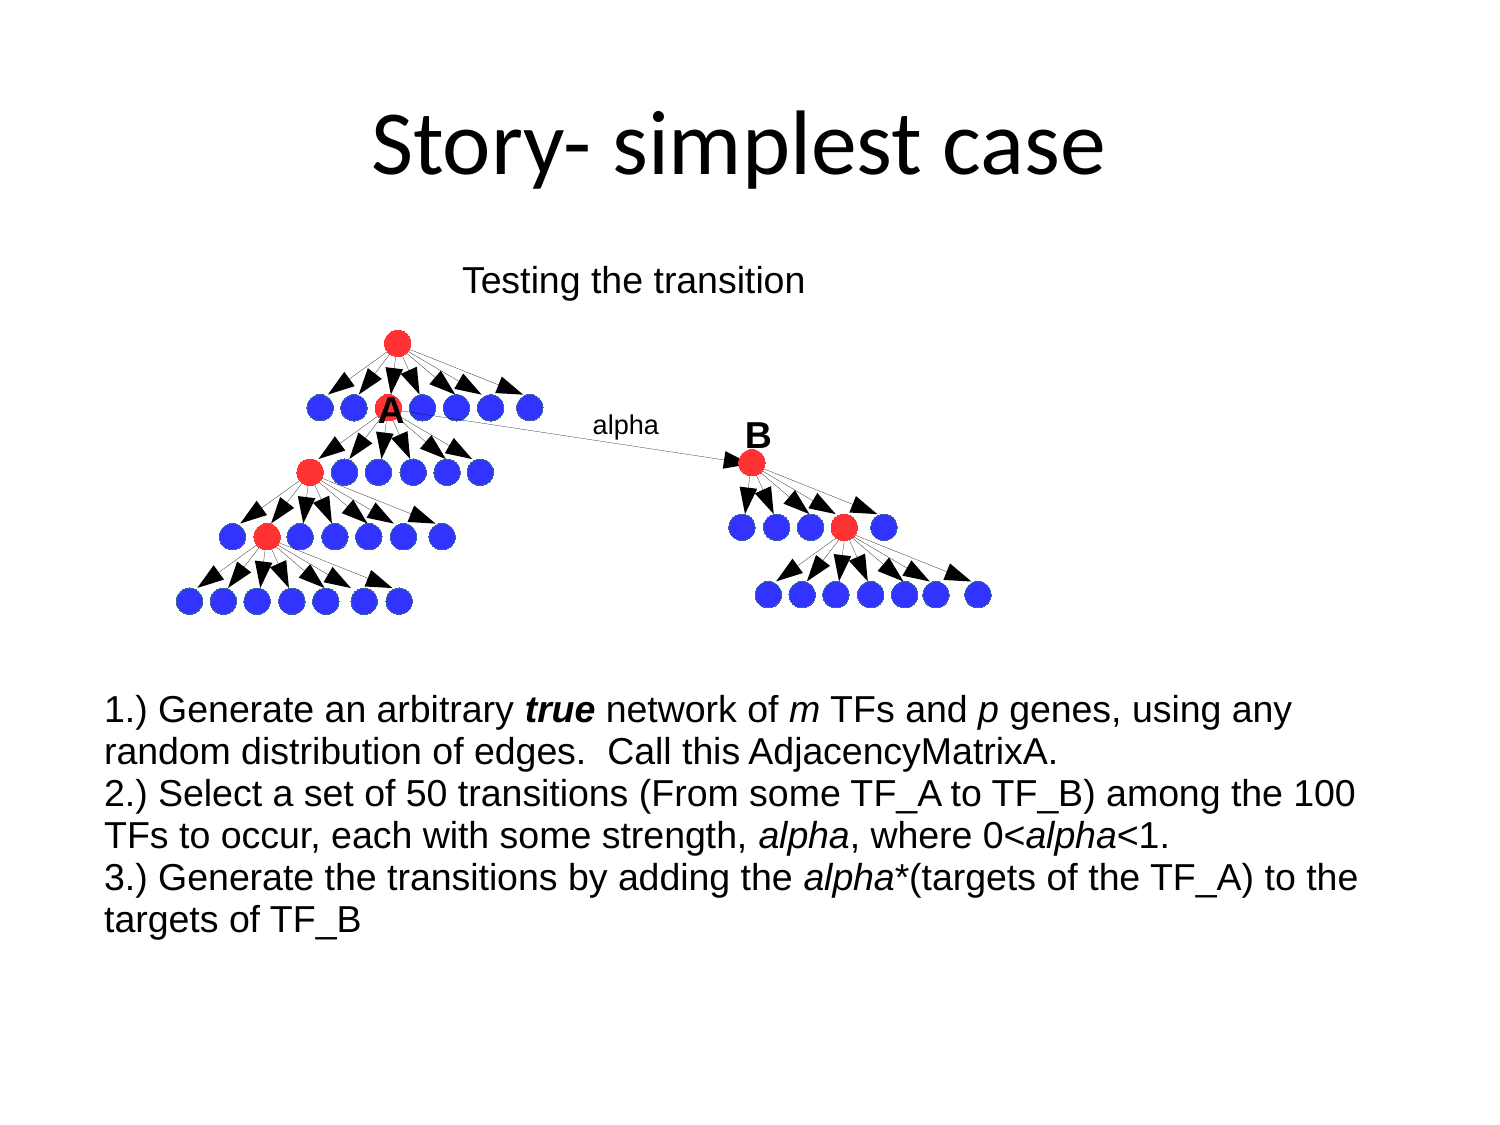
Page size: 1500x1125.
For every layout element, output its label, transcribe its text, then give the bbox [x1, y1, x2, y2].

text_box [738, 464, 765, 476]
text_box [870, 514, 898, 541]
text_box [443, 394, 470, 420]
text_box [210, 588, 237, 615]
text_box [831, 514, 858, 541]
text_box [296, 459, 324, 486]
text_box [399, 458, 427, 486]
text_box [278, 588, 306, 615]
text_box Testing the transition [447, 252, 826, 310]
text_box [822, 581, 850, 608]
text_box [243, 588, 271, 615]
text_box 1.) Generate an arbitrary true network of m TFs and p genes, using any random distribution of edges. Call this AdjacencyMatrixA. 2.) Select a set of 50 transitions (From some TF_A to TF_B) among the 100 TFs to occur, each with some strength, alpha, where 0<alpha<1. 3.) Generate the transitions by adding the alpha*(targets of the TF_A) to the targets of TF_B [89, 681, 1393, 948]
text_box [312, 588, 340, 615]
text_box [797, 514, 824, 541]
text_box [428, 523, 456, 550]
text_box [516, 394, 544, 421]
text_box [253, 523, 281, 550]
text_box [891, 581, 918, 608]
text_box [331, 458, 358, 486]
text_box [219, 523, 246, 550]
text_box [477, 394, 504, 422]
text_box [788, 581, 816, 608]
text_box [420, 394, 436, 415]
text_box [964, 581, 992, 608]
text_box [728, 514, 756, 541]
text_box [433, 459, 461, 486]
text_box [385, 587, 413, 615]
text_box [355, 523, 383, 550]
text_box B [730, 407, 787, 464]
text_box [420, 414, 433, 422]
text_box [176, 587, 203, 615]
text_box alpha [578, 402, 674, 448]
text_box [286, 523, 314, 550]
text_box [306, 394, 334, 421]
title Story- simplest case [101, 31, 1377, 273]
text_box [857, 581, 884, 608]
text_box [350, 588, 378, 615]
text_box [384, 330, 411, 357]
text_box [467, 459, 494, 486]
text_box [365, 459, 392, 486]
text_box [922, 581, 950, 608]
text_box [763, 514, 790, 541]
text_box [390, 523, 417, 550]
text_box [755, 581, 782, 608]
text_box A [362, 381, 420, 439]
text_box [340, 394, 362, 422]
text_box [321, 523, 349, 550]
